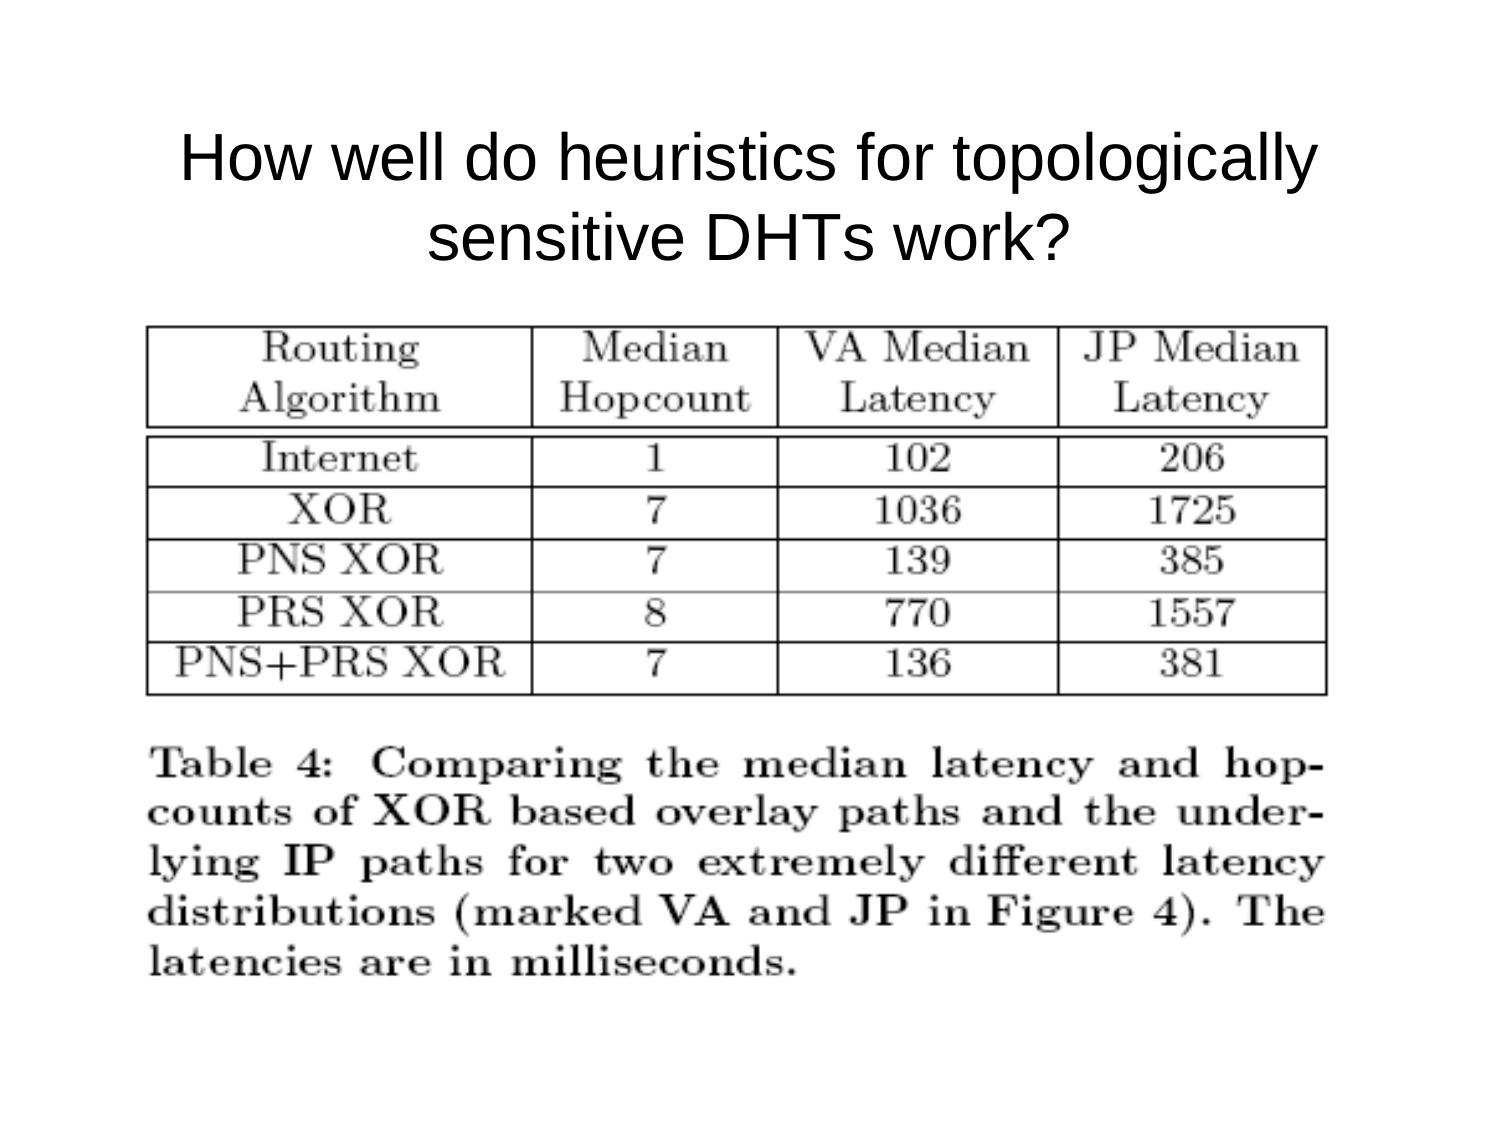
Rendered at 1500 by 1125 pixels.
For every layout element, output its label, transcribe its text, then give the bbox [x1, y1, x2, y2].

picture [112, 324, 1388, 1000]
title How well do heuristics for topologically sensitive DHTs work? [112, 99, 1388, 288]
